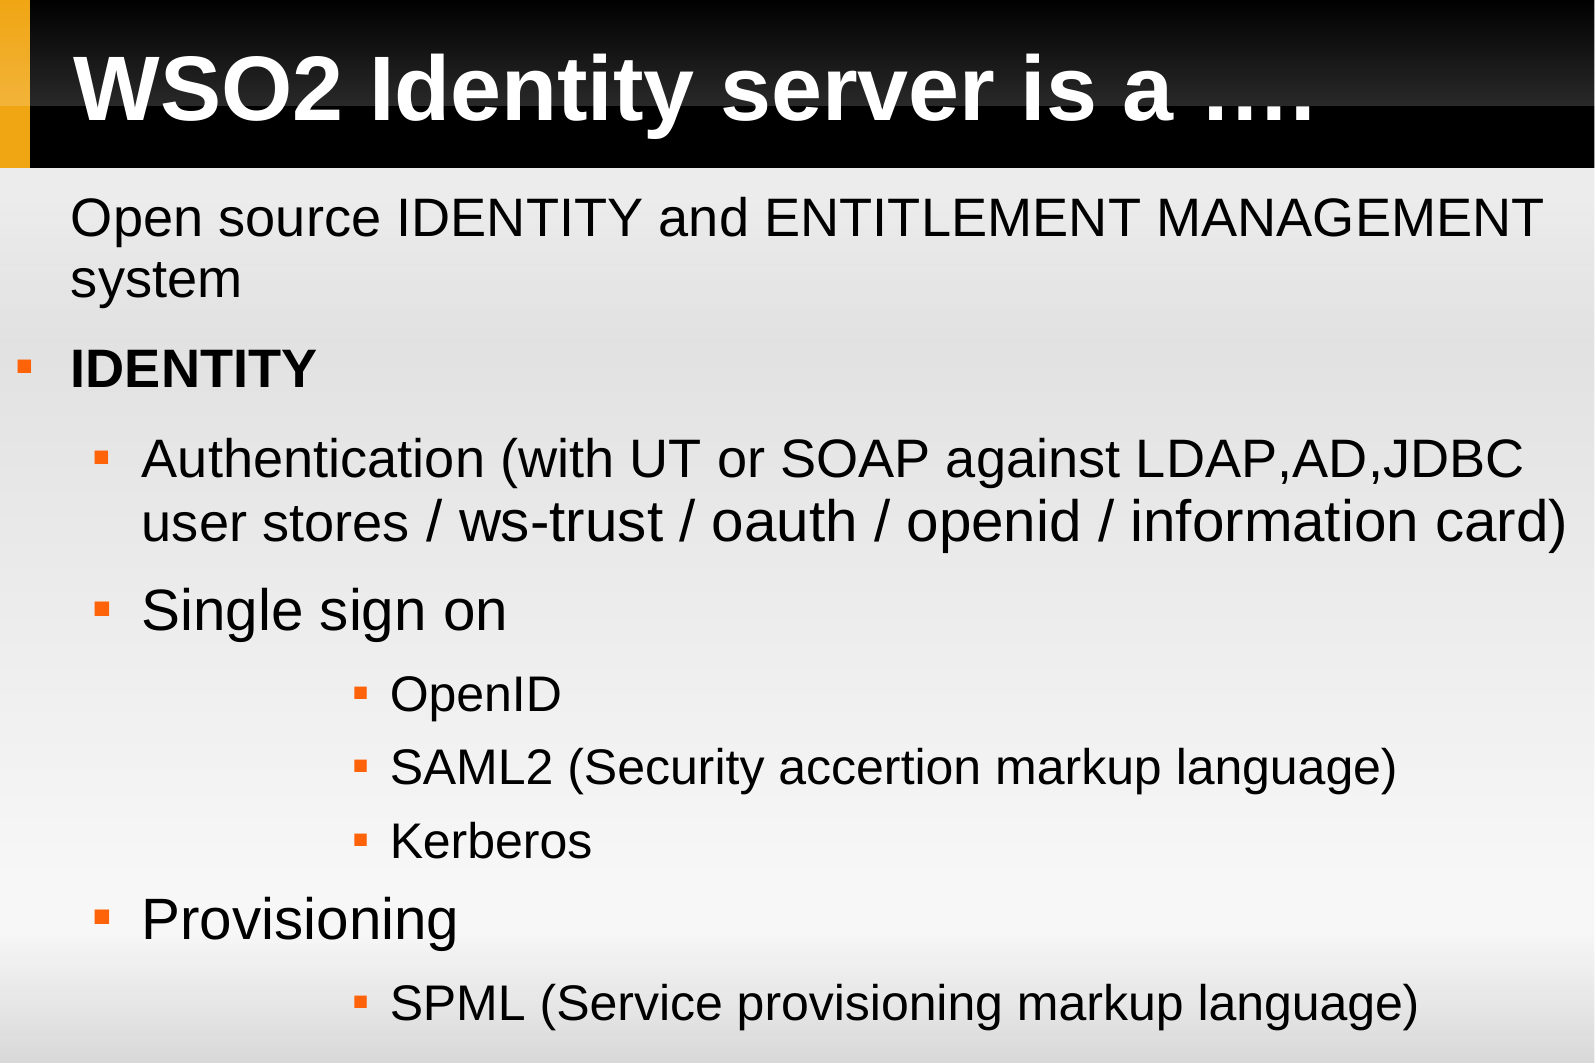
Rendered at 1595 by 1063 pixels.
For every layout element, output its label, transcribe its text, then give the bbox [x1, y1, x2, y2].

title WSO2 Identity server is a …. [74, 7, 1510, 171]
picture [0, 0, 1595, 1063]
list Open source IDENTITY and ENTITLEMENT MANAGEMENT system IDENTITY Authentication (with UT or SOAP against LDAP,AD,JDBC user stores / ws-trust / oauth / openid / information card) Single sign on OpenID SAML2 (Security accertion markup language) Kerberos Provisioning SPML (Service provisioning markup language) [0, 187, 1576, 1051]
